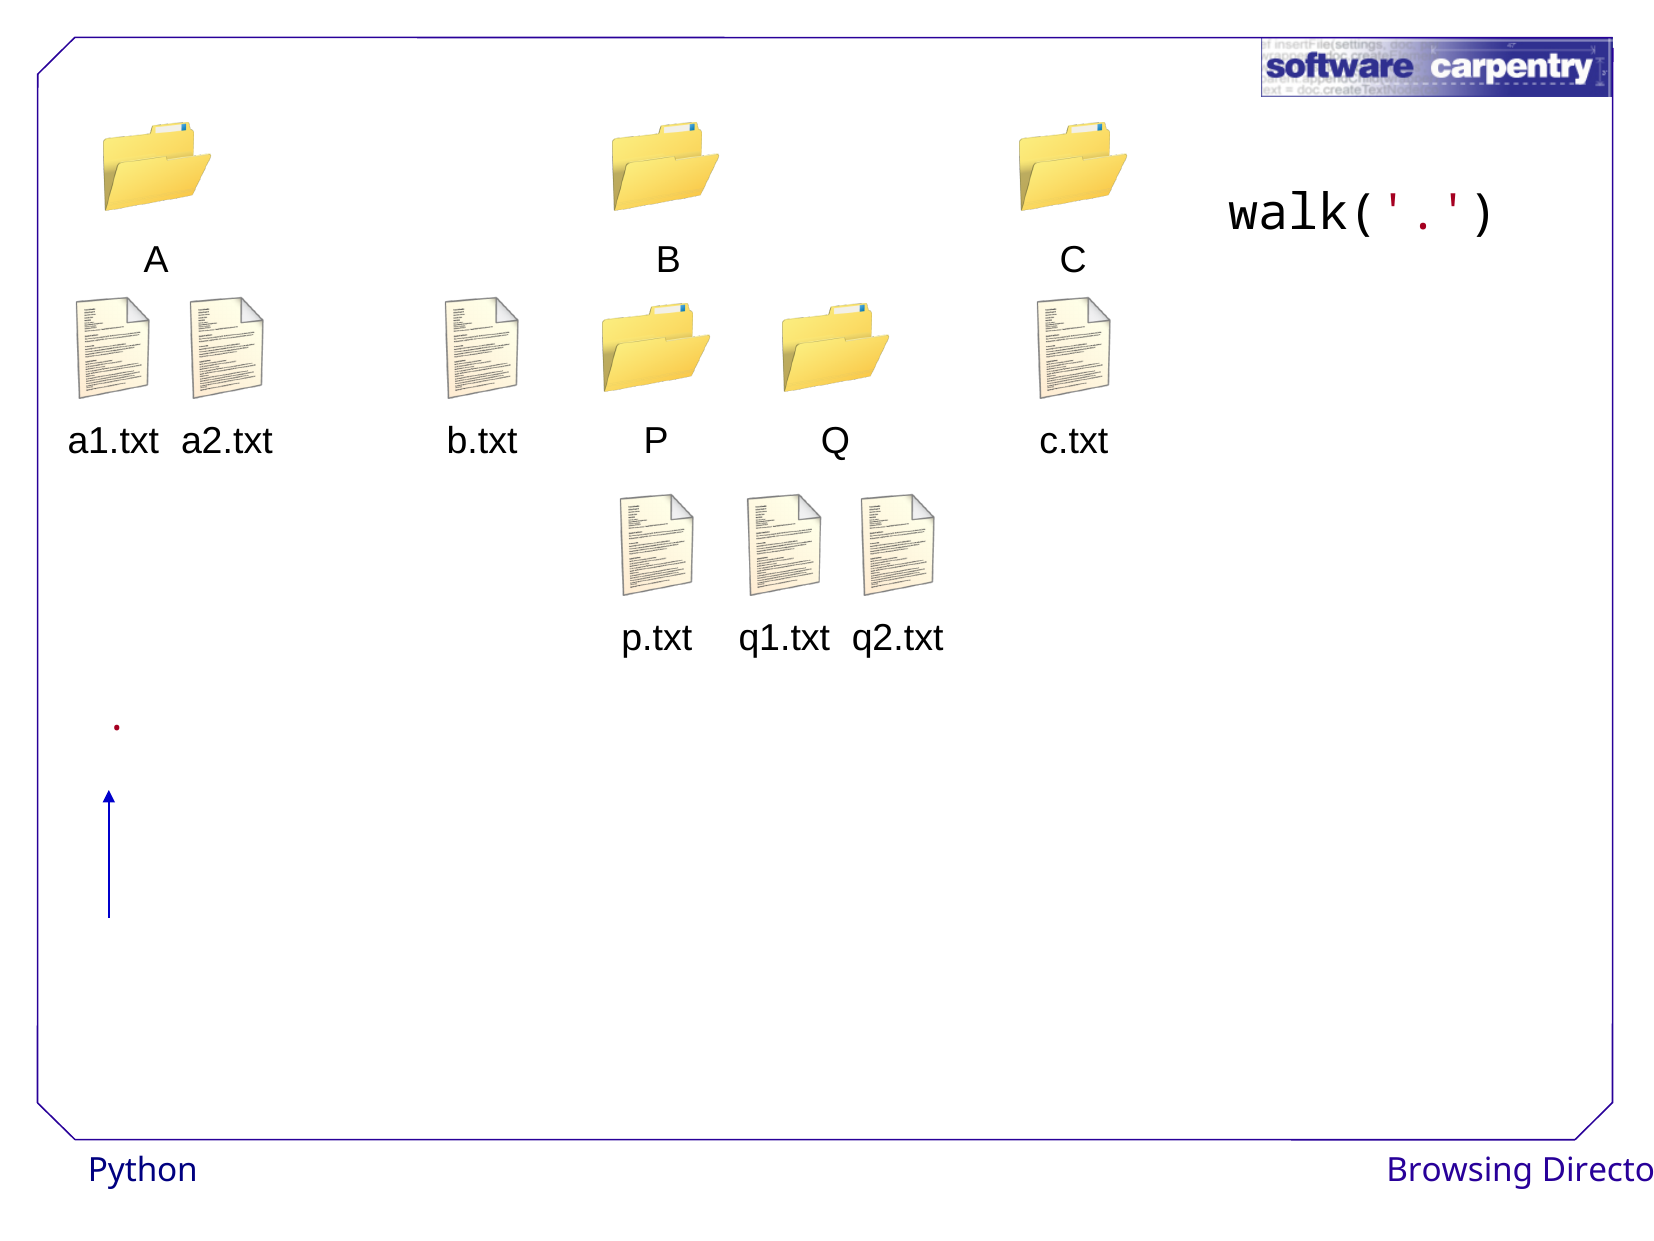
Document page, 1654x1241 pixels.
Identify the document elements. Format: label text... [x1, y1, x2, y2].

picture [778, 289, 893, 405]
text_box Q [805, 412, 865, 470]
picture [1017, 290, 1131, 404]
text_box walk('.') [1214, 156, 1517, 252]
text_box b.txt [431, 412, 533, 470]
picture [727, 487, 955, 602]
text_box c.txt [1024, 412, 1124, 470]
picture [425, 290, 539, 404]
text_box . [89, 686, 1512, 1150]
picture [99, 108, 215, 224]
text_box P [628, 412, 684, 470]
picture [600, 487, 714, 602]
picture [56, 290, 284, 404]
text_box p.txt [606, 609, 708, 668]
picture [608, 108, 723, 224]
text_box B [640, 231, 696, 290]
picture [598, 289, 714, 405]
picture [1015, 108, 1131, 224]
text_box q2.txt [846, 609, 959, 668]
text_box a1.txt [52, 412, 175, 470]
picture [1261, 39, 1613, 97]
text_box a2.txt [175, 412, 288, 470]
text_box A [128, 231, 184, 290]
text_box C [1044, 231, 1102, 290]
text_box q1.txt [723, 609, 846, 668]
